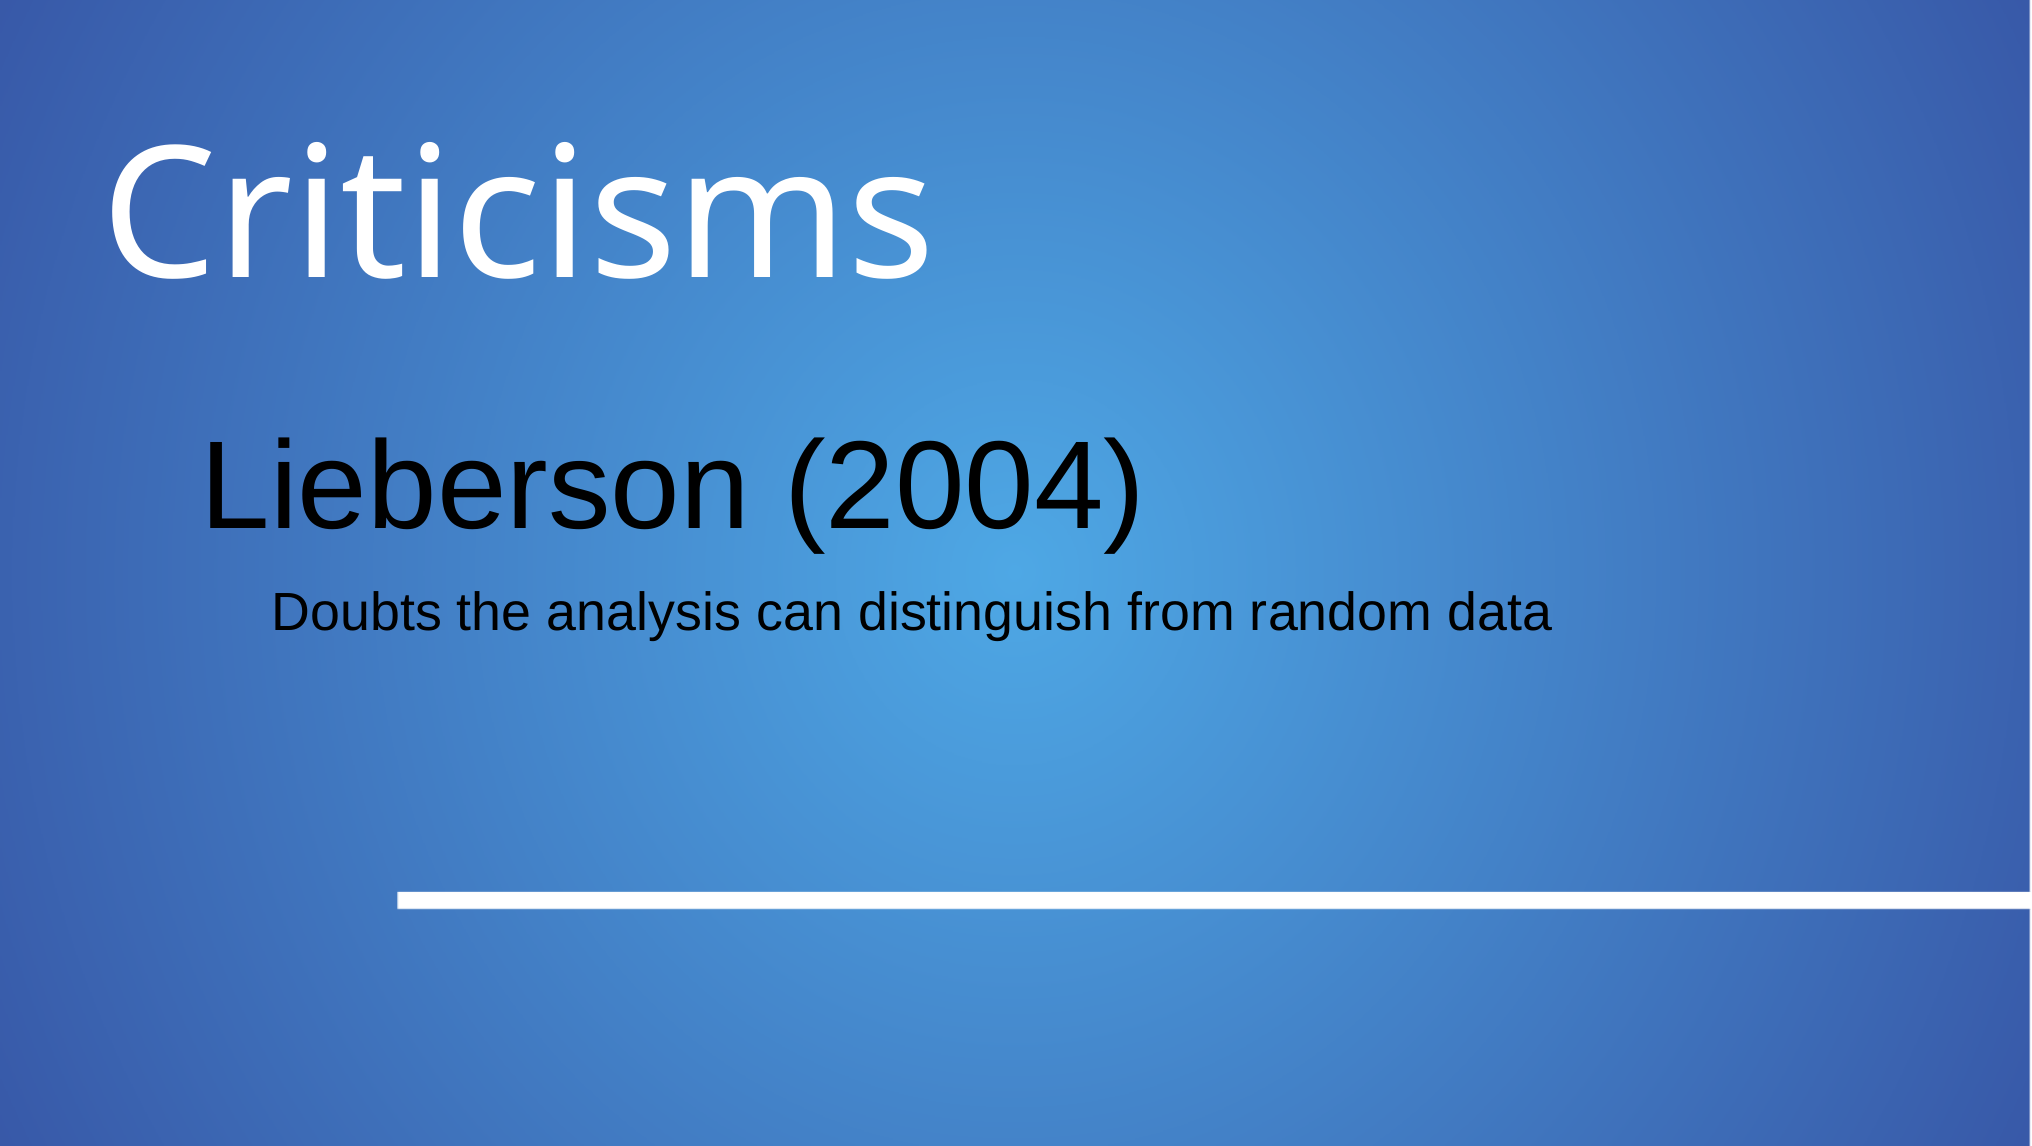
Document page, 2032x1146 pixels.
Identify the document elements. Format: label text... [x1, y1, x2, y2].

picture [0, 0, 2032, 1146]
list Lieberson (2004) Doubts the analysis can distinguish from random data [129, 318, 1902, 812]
title Criticisms [101, 45, 1930, 367]
